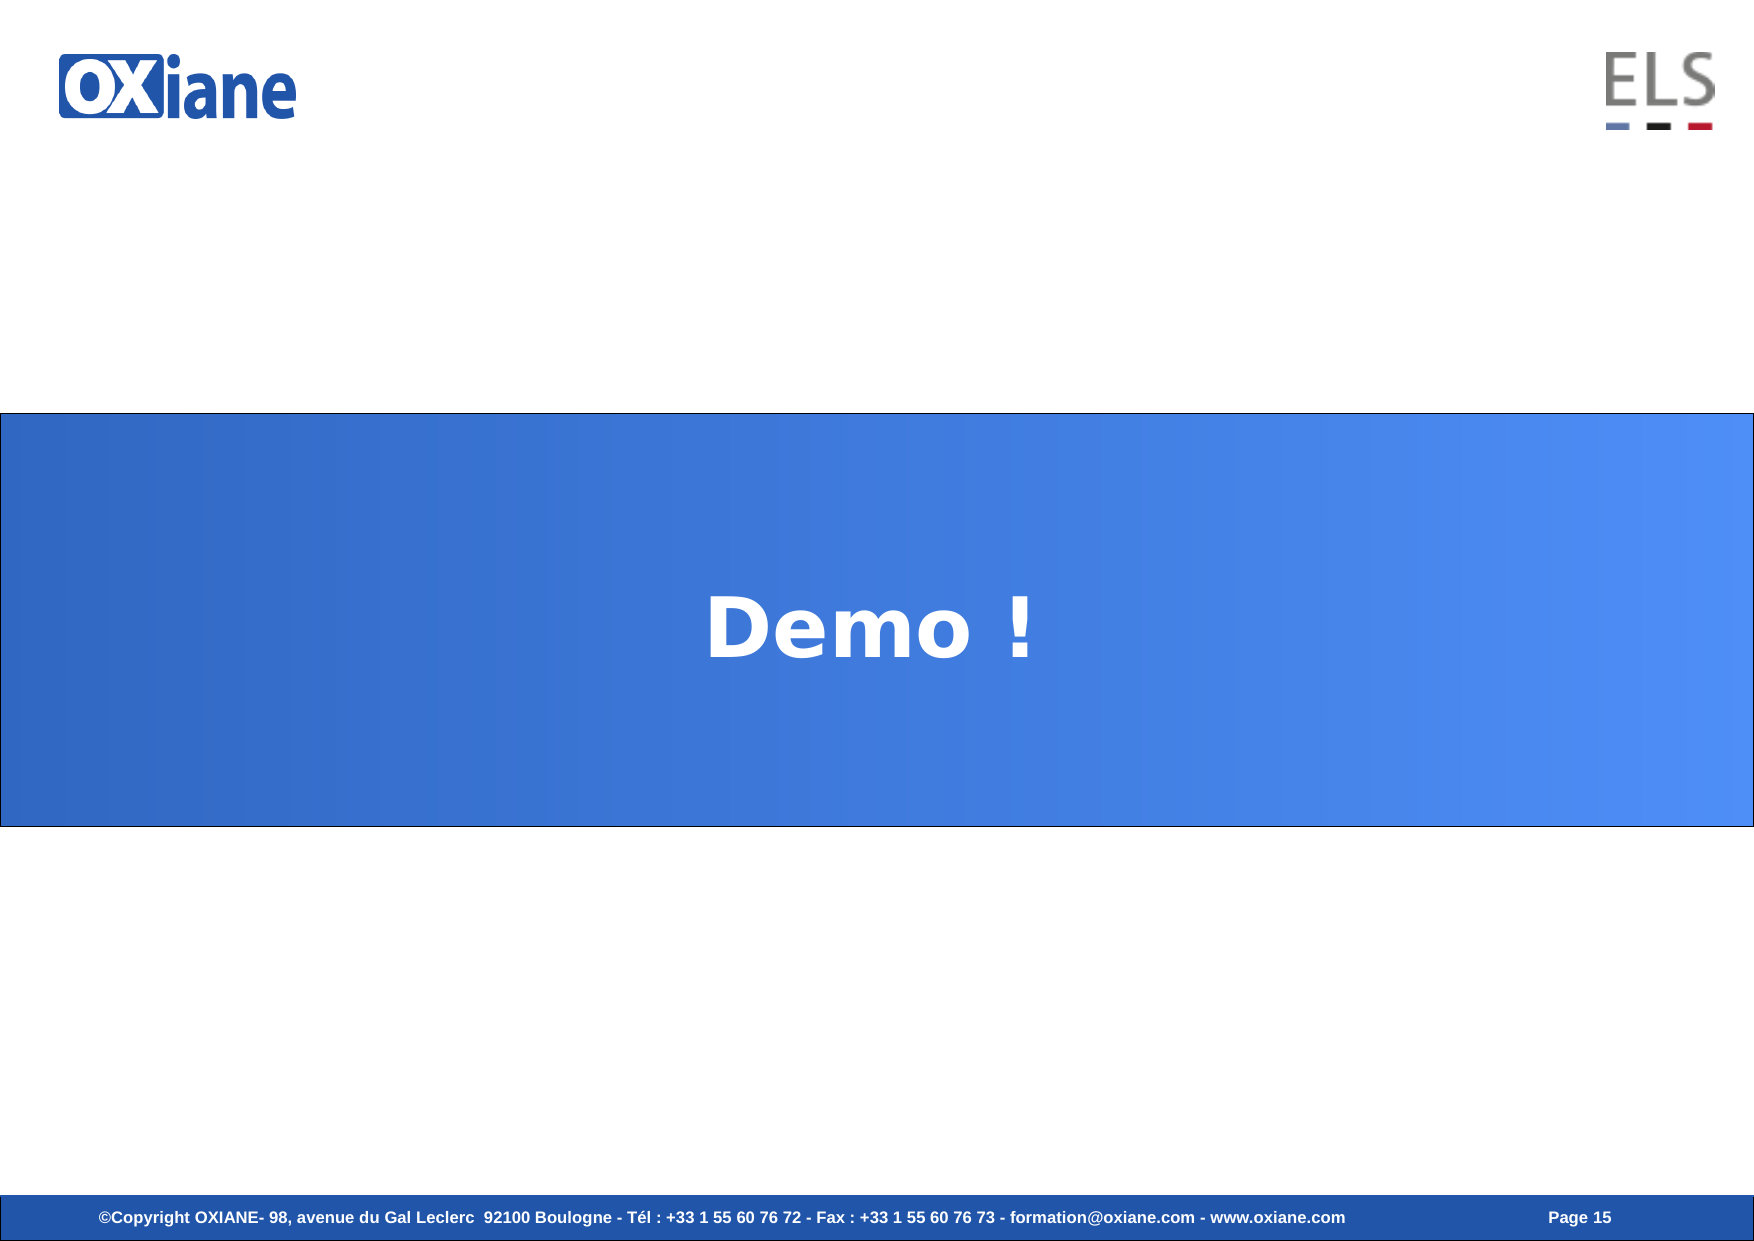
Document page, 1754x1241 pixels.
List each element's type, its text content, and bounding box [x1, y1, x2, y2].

title Demo ! [82, 525, 1662, 733]
picture [59, 53, 296, 119]
picture [1606, 52, 1715, 130]
